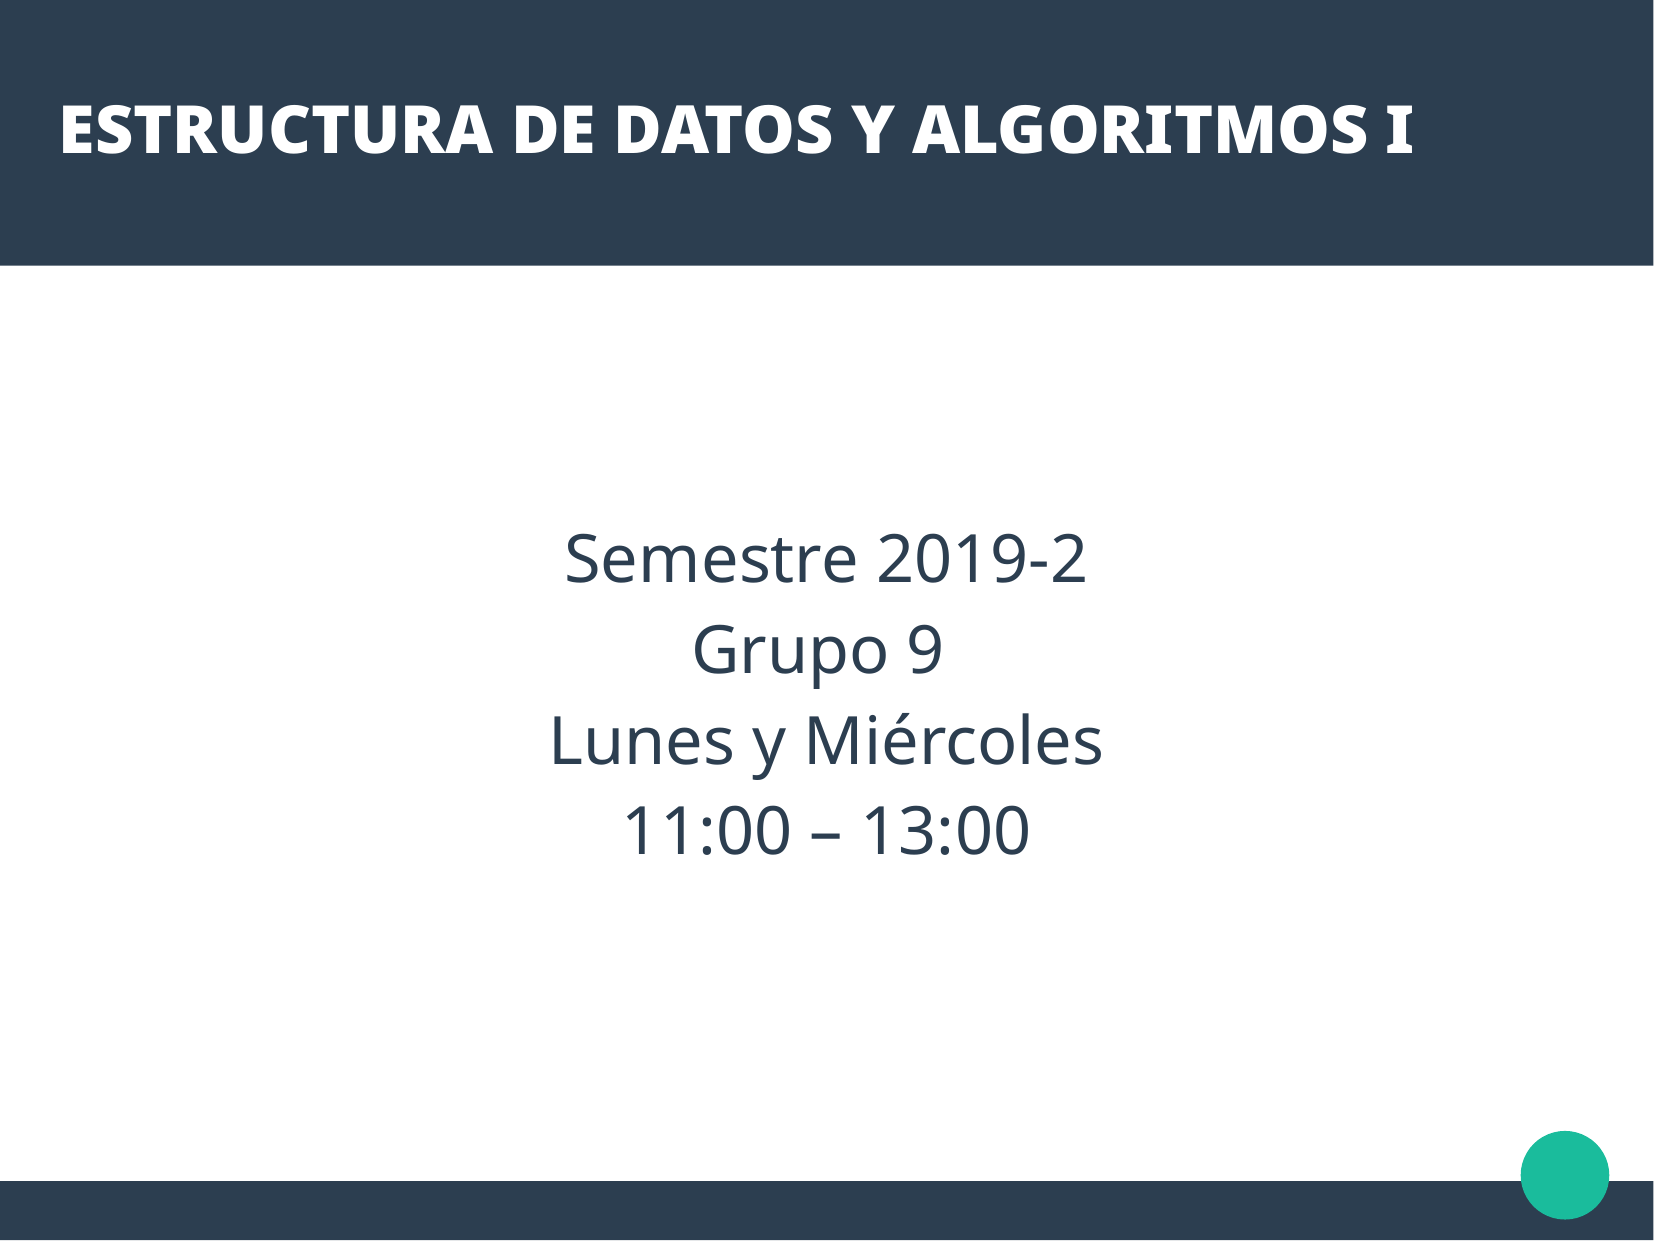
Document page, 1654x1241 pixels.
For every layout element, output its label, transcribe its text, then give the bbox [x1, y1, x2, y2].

subtitle Semestre 2019-2 Grupo 9 Lunes y Miércoles 11:00 – 13:00 [59, 324, 1595, 1152]
title ESTRUCTURA DE DATOS Y ALGORITMOS I [59, 49, 1595, 207]
